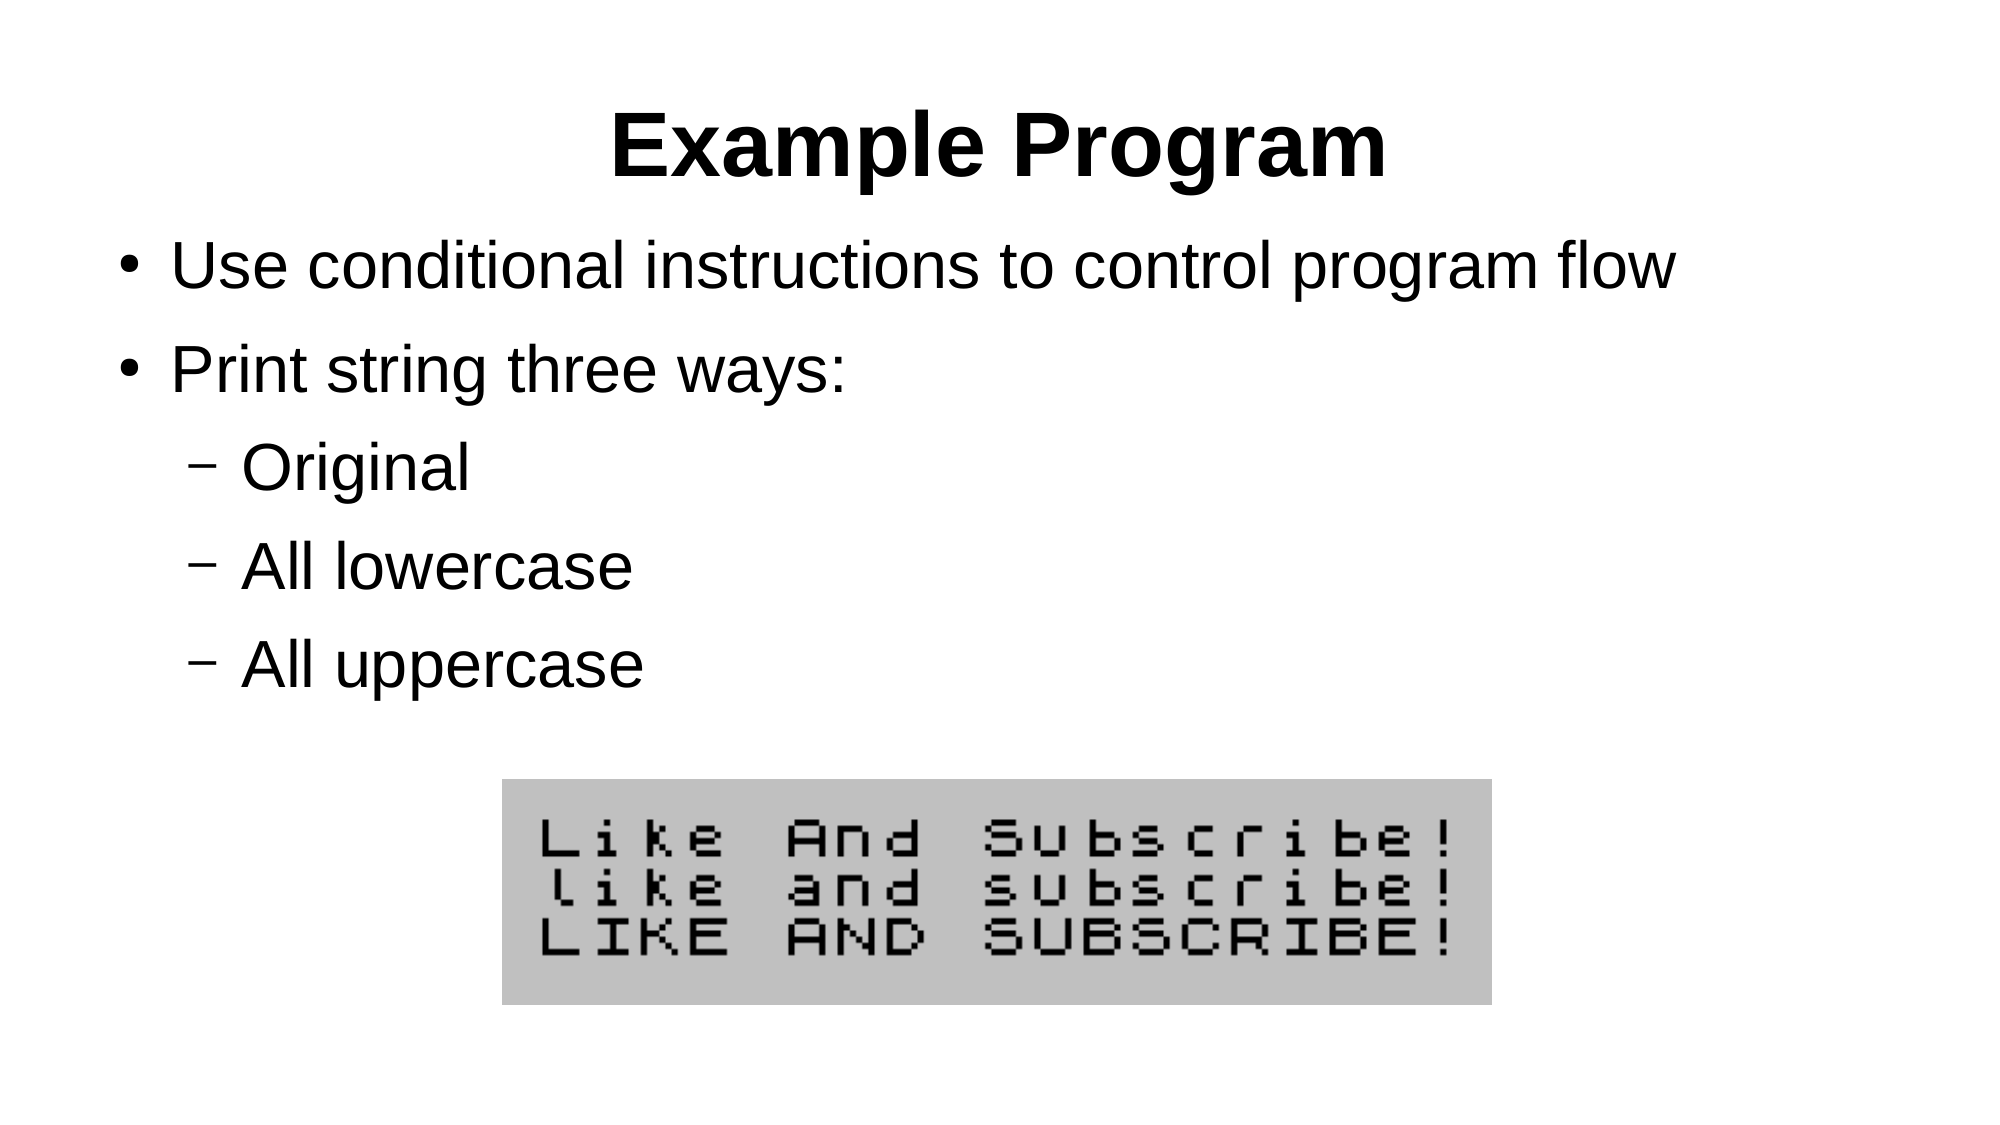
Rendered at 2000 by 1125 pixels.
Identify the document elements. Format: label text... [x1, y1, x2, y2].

list Use conditional instructions to control program flow Print string three ways: Original All lowercase All uppercase [99, 227, 1900, 1075]
title Example Program [137, 36, 1862, 227]
picture [502, 779, 1492, 1006]
